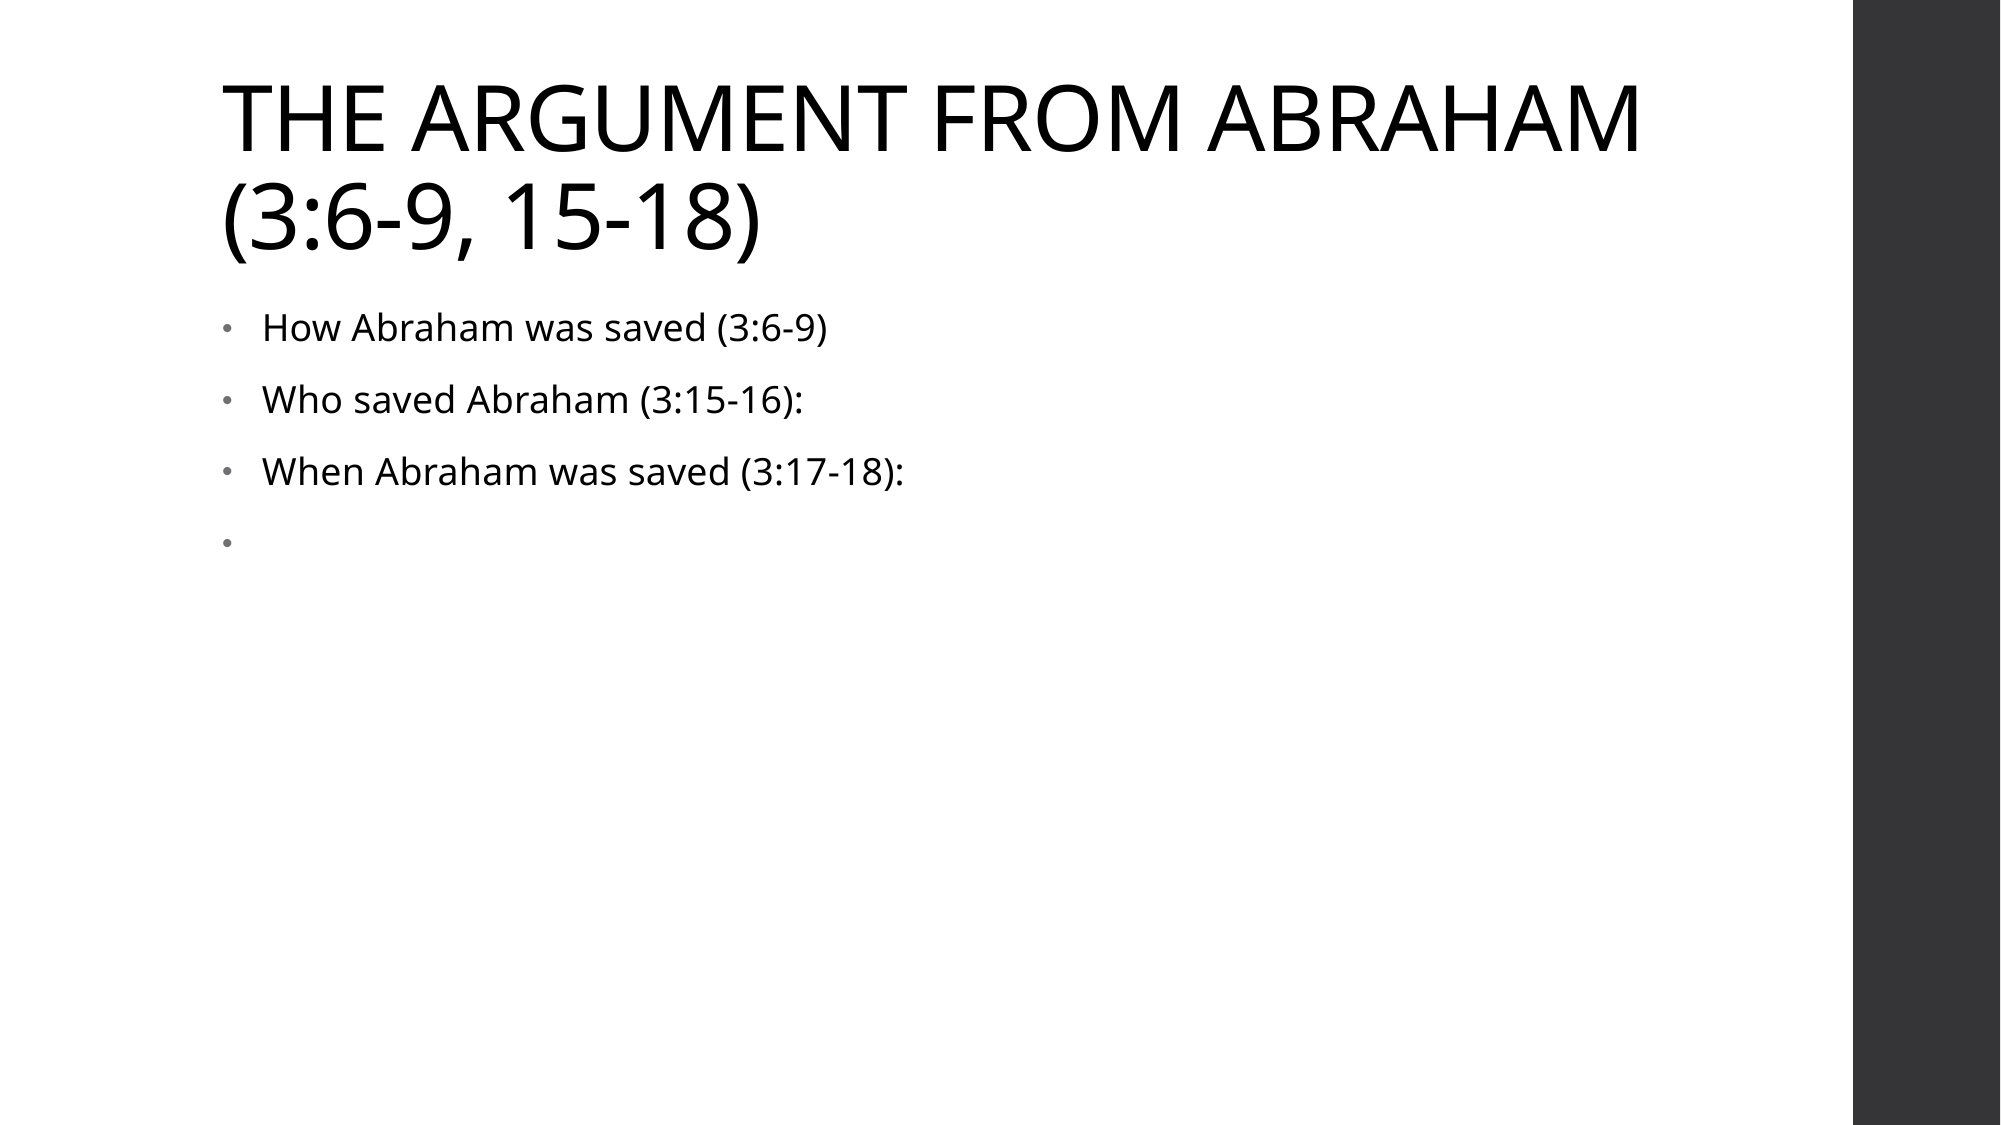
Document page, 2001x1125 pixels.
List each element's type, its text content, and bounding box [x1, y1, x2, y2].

list How Abraham was saved (3:6-9) Who saved Abraham (3:15-16): When Abraham was saved (3:17-18): [206, 299, 1617, 1014]
title THE ARGUMENT FROM ABRAHAM (3:6-9, 15-18) [206, 60, 1797, 278]
